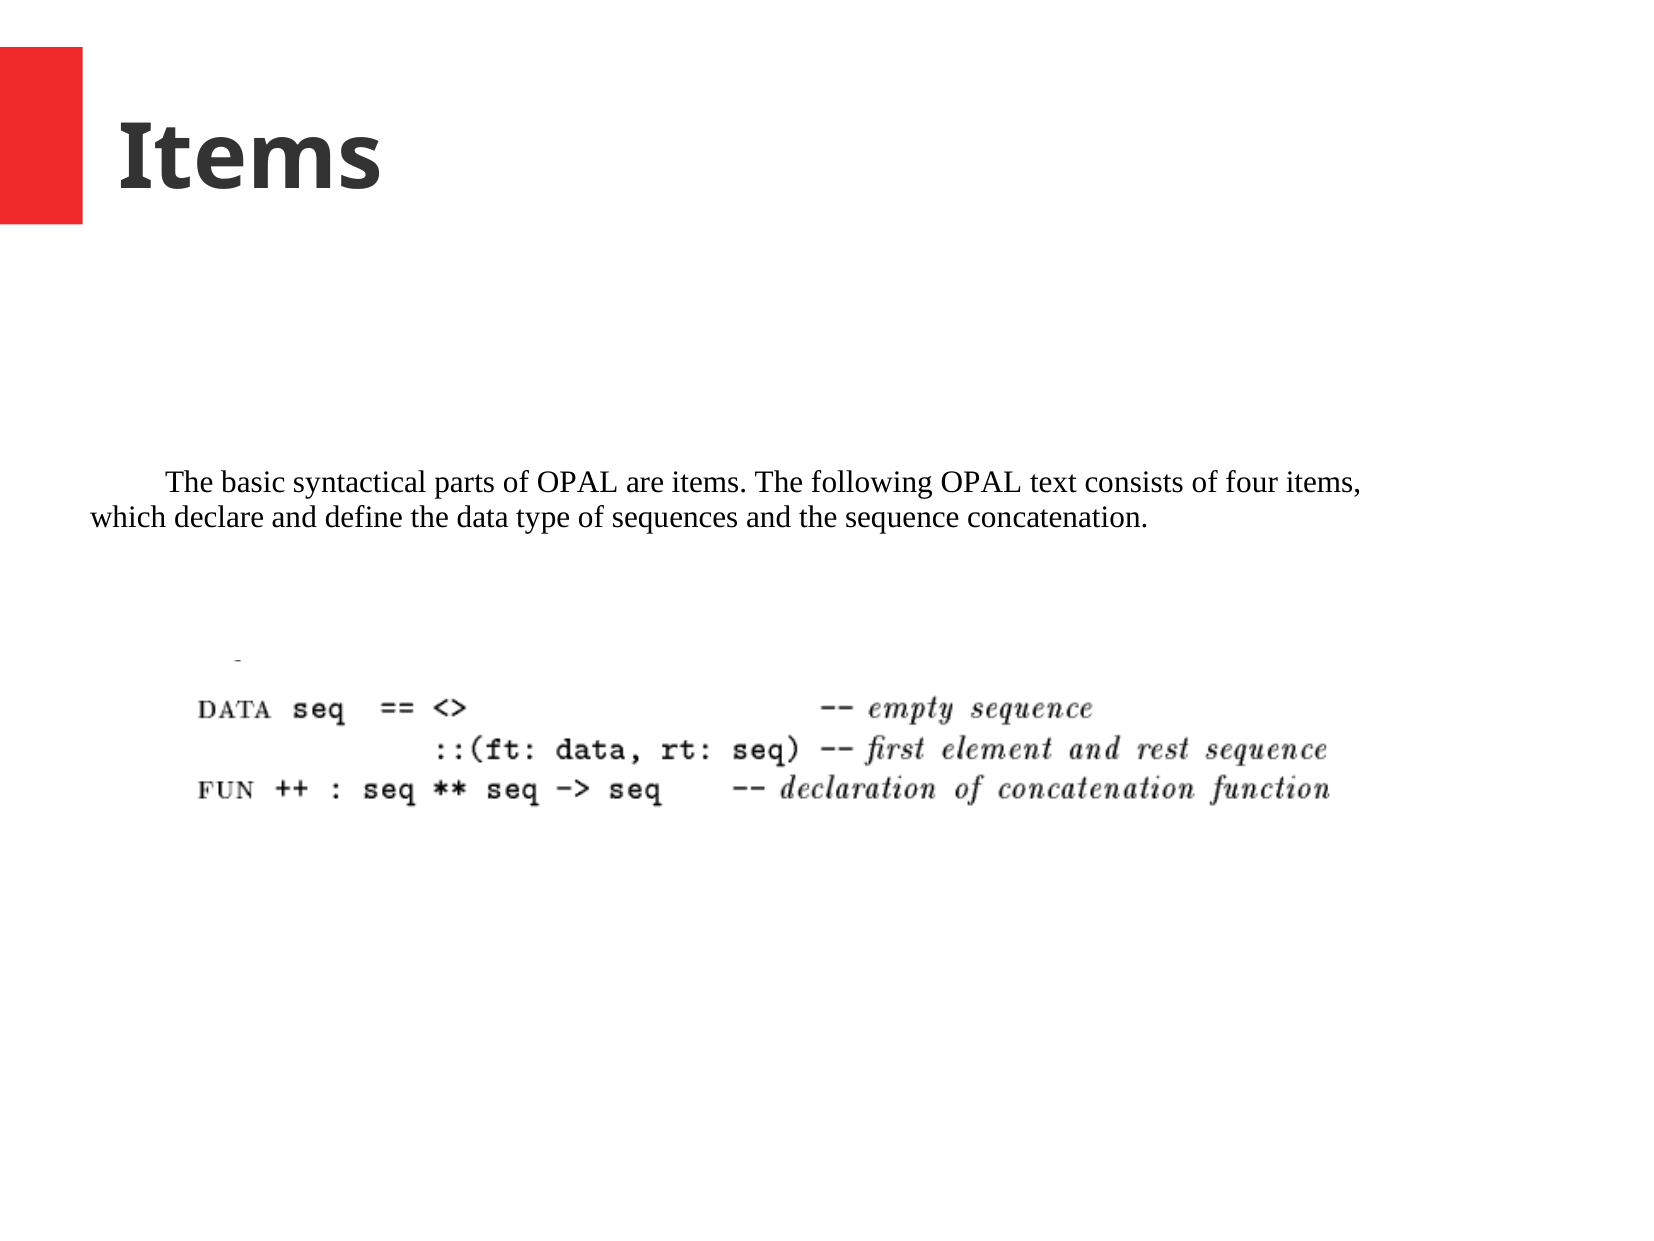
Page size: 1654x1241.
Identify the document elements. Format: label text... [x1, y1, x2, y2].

list The basic syntactical parts of OPAL are items. The following OPAL text consists of four items, which declare and define the data type of sequences and the sequence concatenation. [90, 465, 1396, 584]
title Items [118, 49, 1571, 257]
picture [120, 660, 1486, 841]
